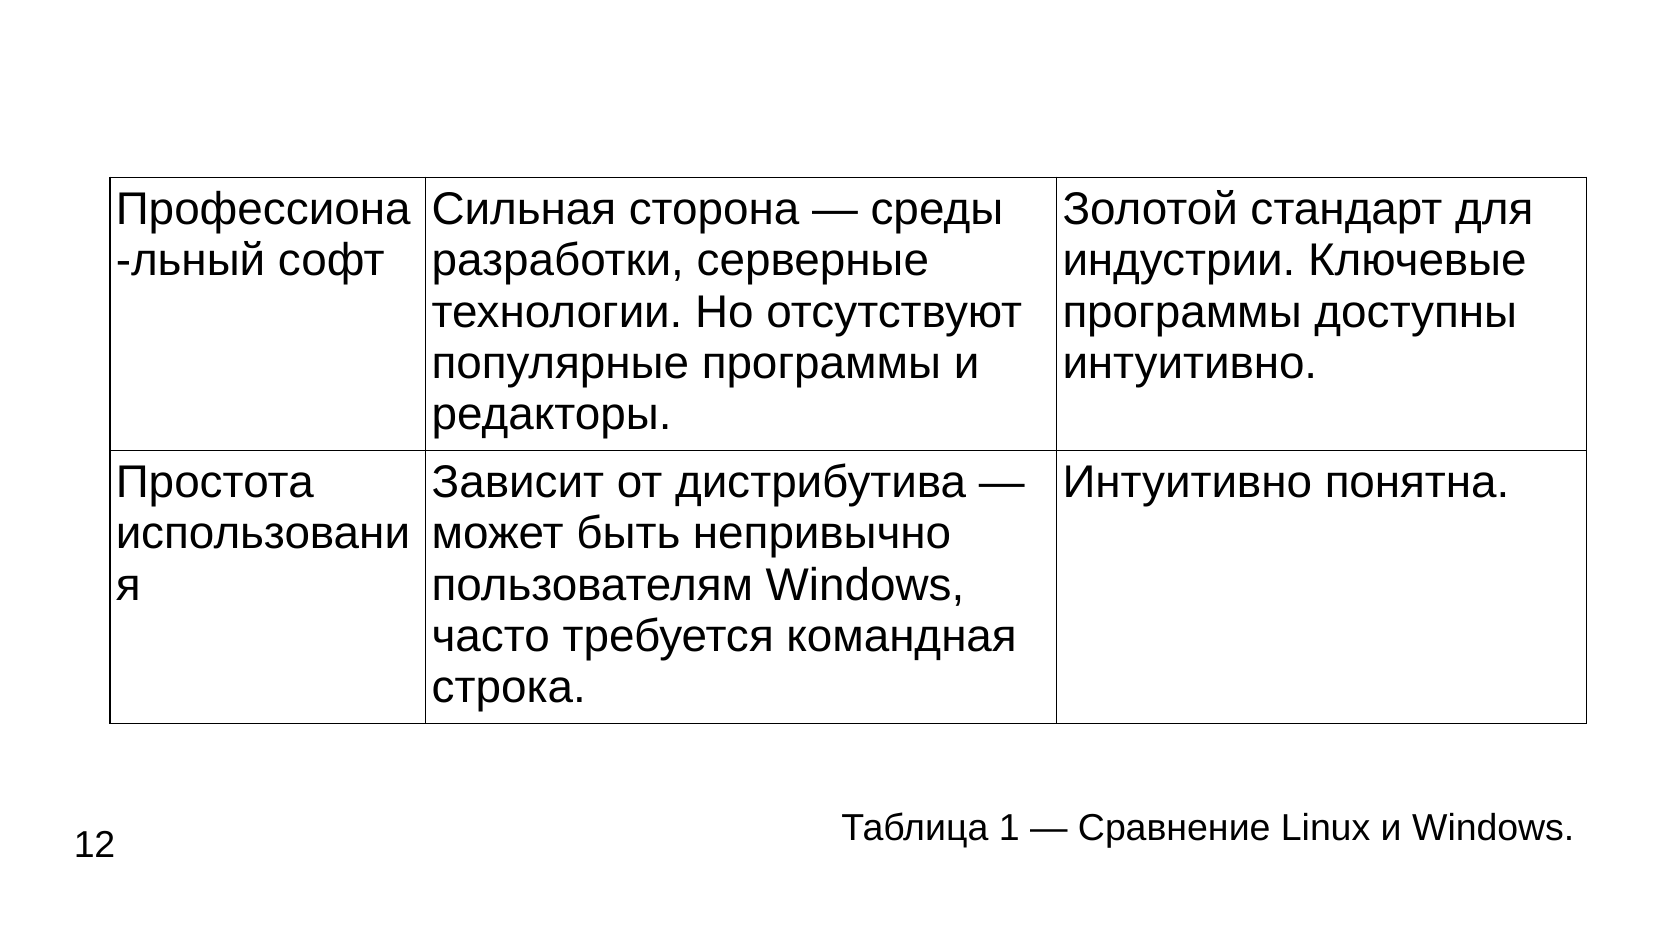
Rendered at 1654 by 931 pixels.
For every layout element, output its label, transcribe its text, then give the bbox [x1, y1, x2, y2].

table_header Золотой стандарт для индустрии. Ключевые программы доступны интуитивно. [1057, 178, 1586, 450]
text_box Таблица 1 — Сравнение Linux и Windows. [826, 799, 1591, 857]
table_header Сильная сторона — среды разработки, серверные технологии. Но отсутствуют популярные программы и редакторы. [426, 178, 1056, 450]
table_cell Интуитивно понятна. [1057, 451, 1586, 723]
table_cell Простота использования [111, 451, 425, 723]
text_box <номер> [59, 815, 621, 886]
table_cell Зависит от дистрибутива — может быть непривычно пользователям Windows, часто требуется командная строка. [426, 451, 1056, 723]
table_header Профессиона-льный софт [111, 178, 425, 450]
